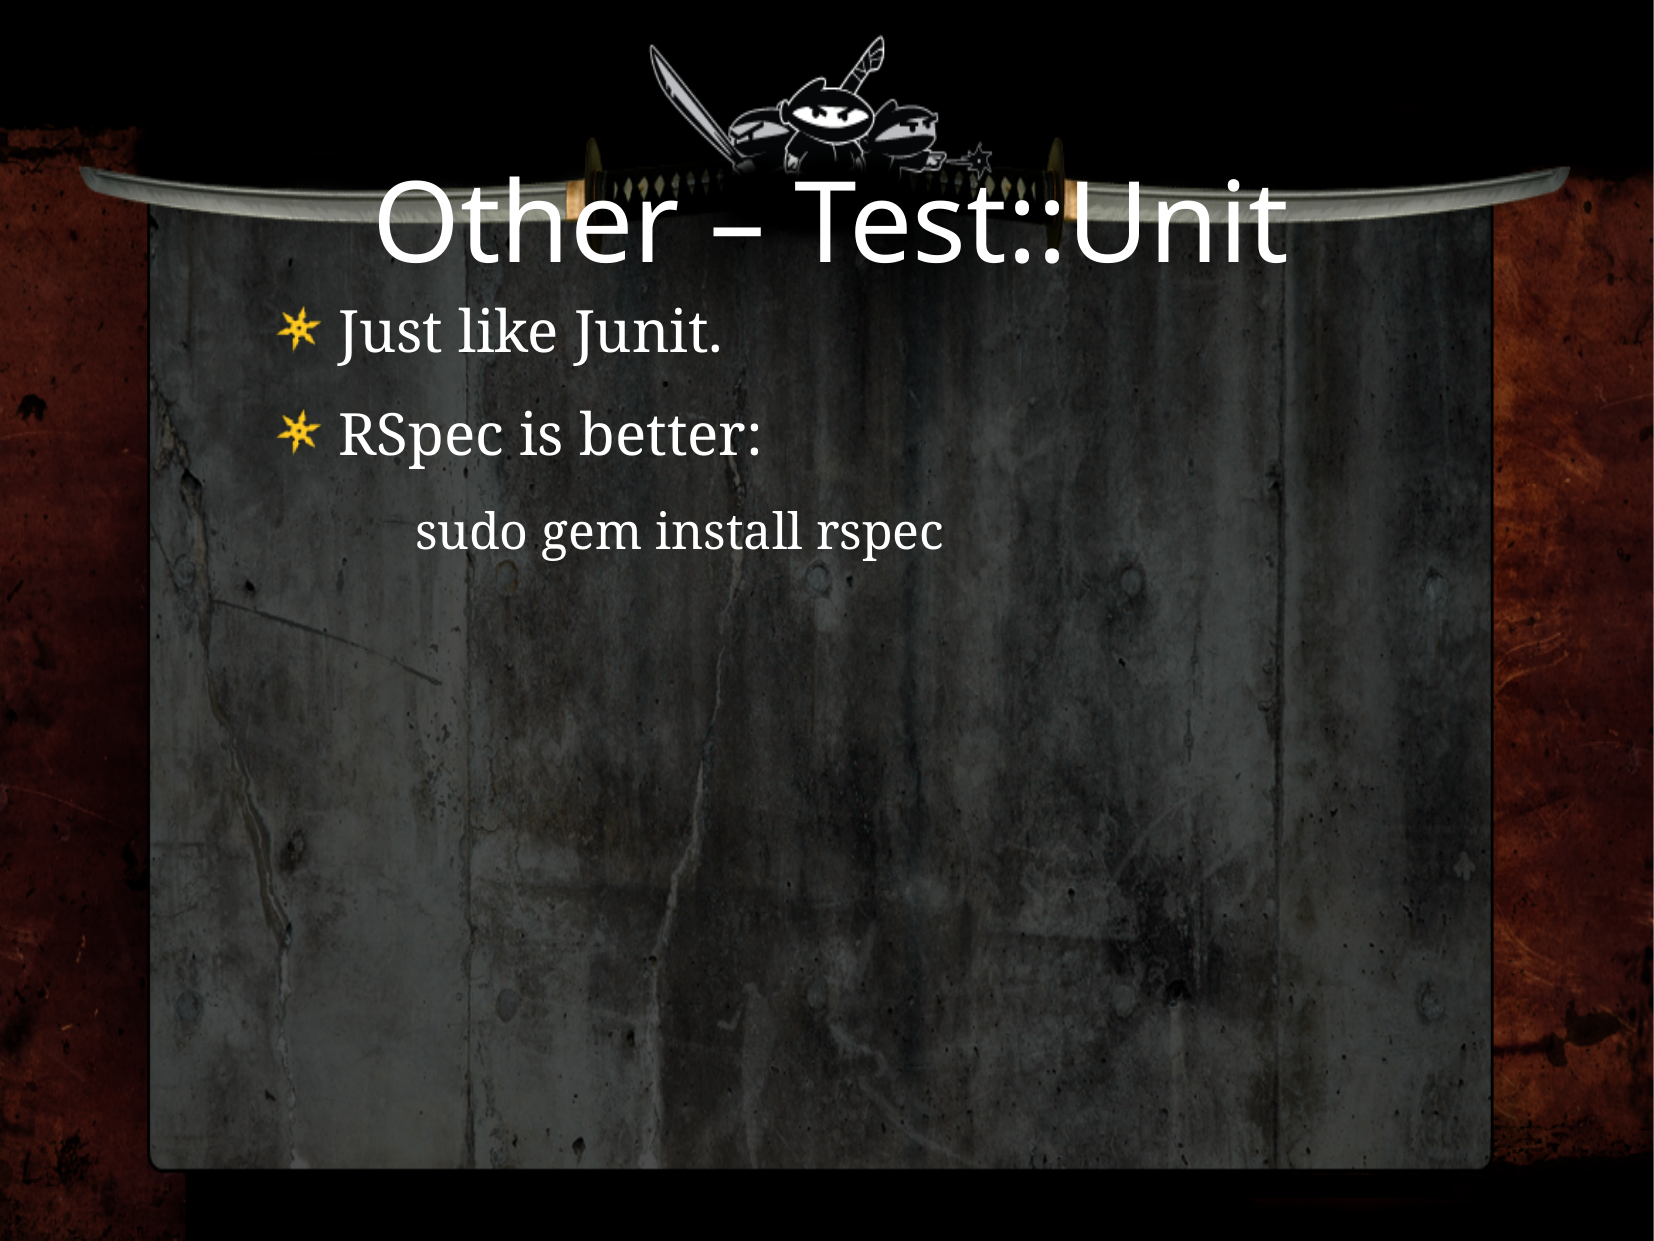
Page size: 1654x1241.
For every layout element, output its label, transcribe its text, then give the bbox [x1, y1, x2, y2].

picture [0, 0, 1654, 1241]
title Other – Test::Unit [86, 154, 1576, 284]
list Just like Junit. RSpec is better: sudo gem install rspec [187, 290, 1501, 1109]
